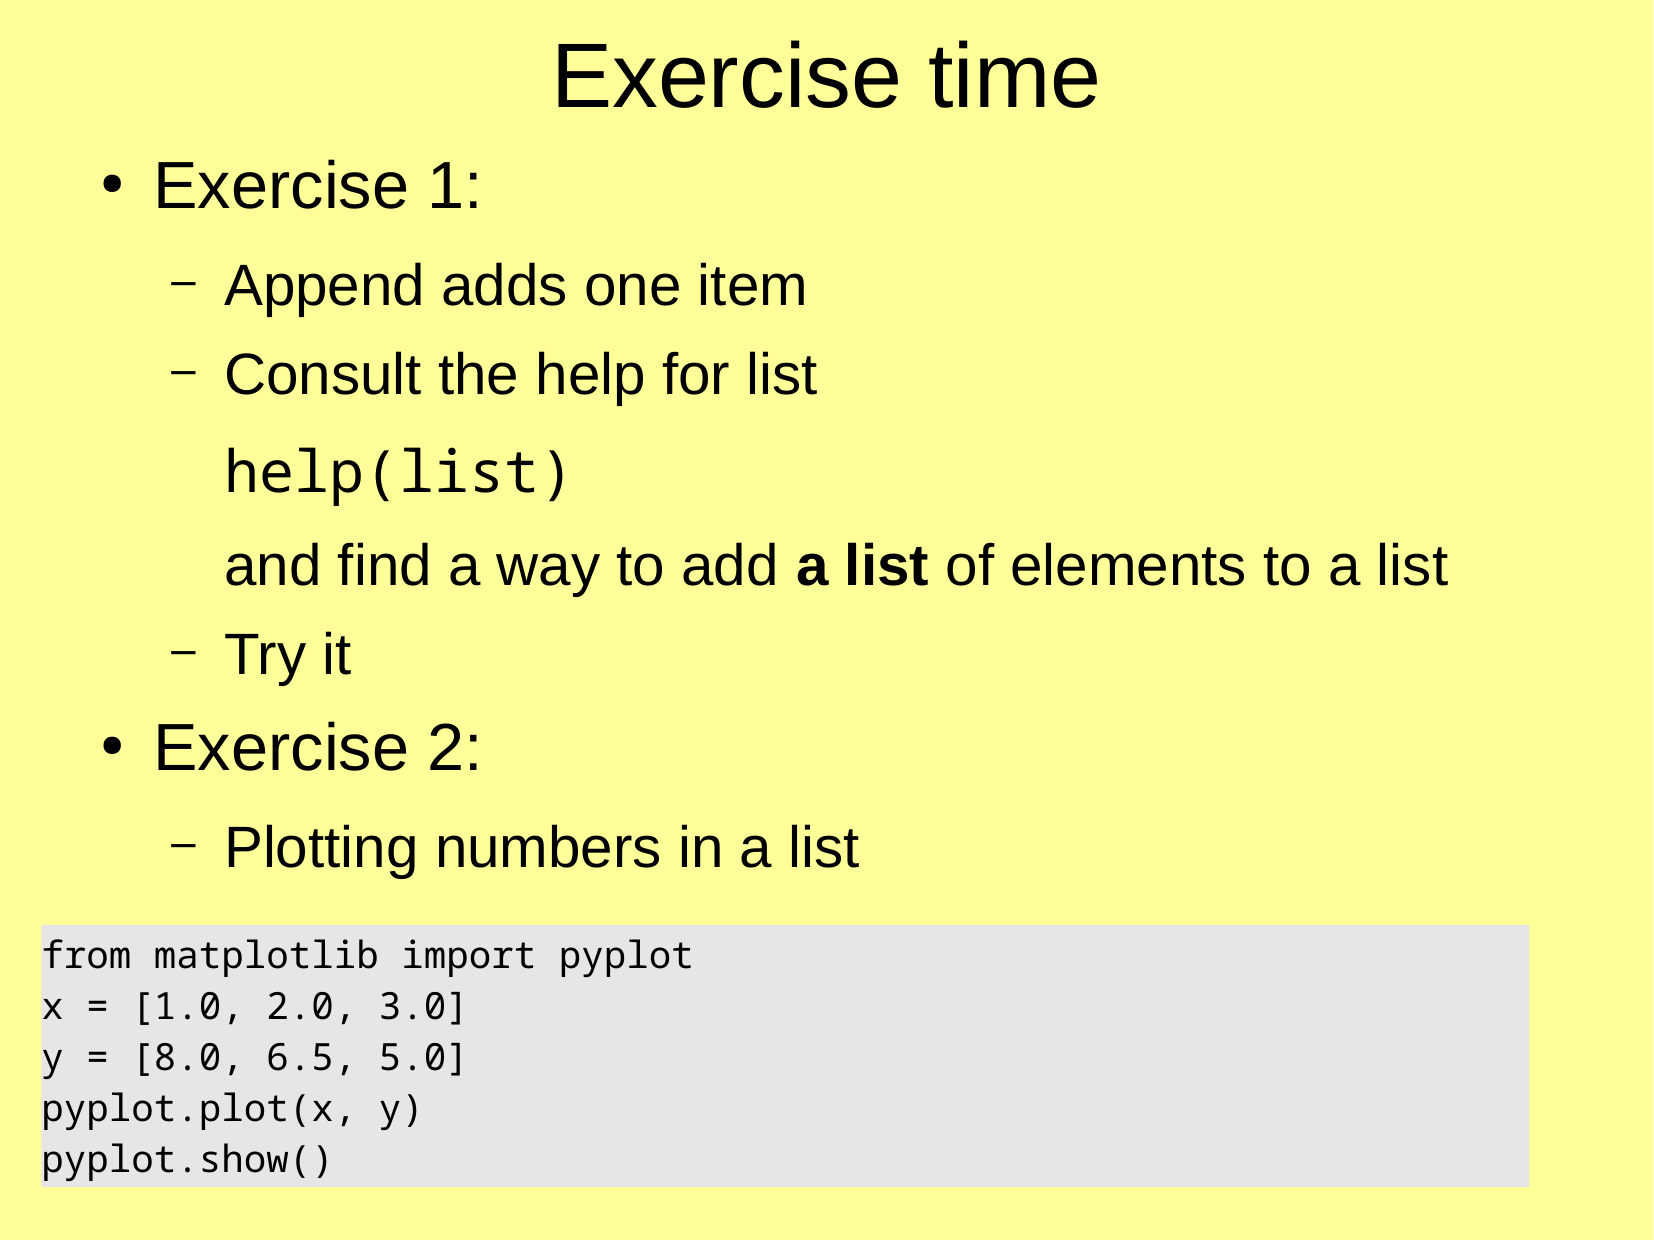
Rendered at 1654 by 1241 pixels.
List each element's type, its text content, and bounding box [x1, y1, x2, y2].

title Exercise time [82, 0, 1571, 148]
list Exercise 1: Append adds one item Consult the help for list help(list) and find a way to add a list of elements to a list Try it Exercise 2: Plotting numbers in a list [82, 148, 1571, 1232]
text_box from matplotlib import pyplot x = [1.0, 2.0, 3.0] y = [8.0, 6.5, 5.0] pyplot.plot(x, y) pyplot.show() [41, 924, 1530, 1188]
